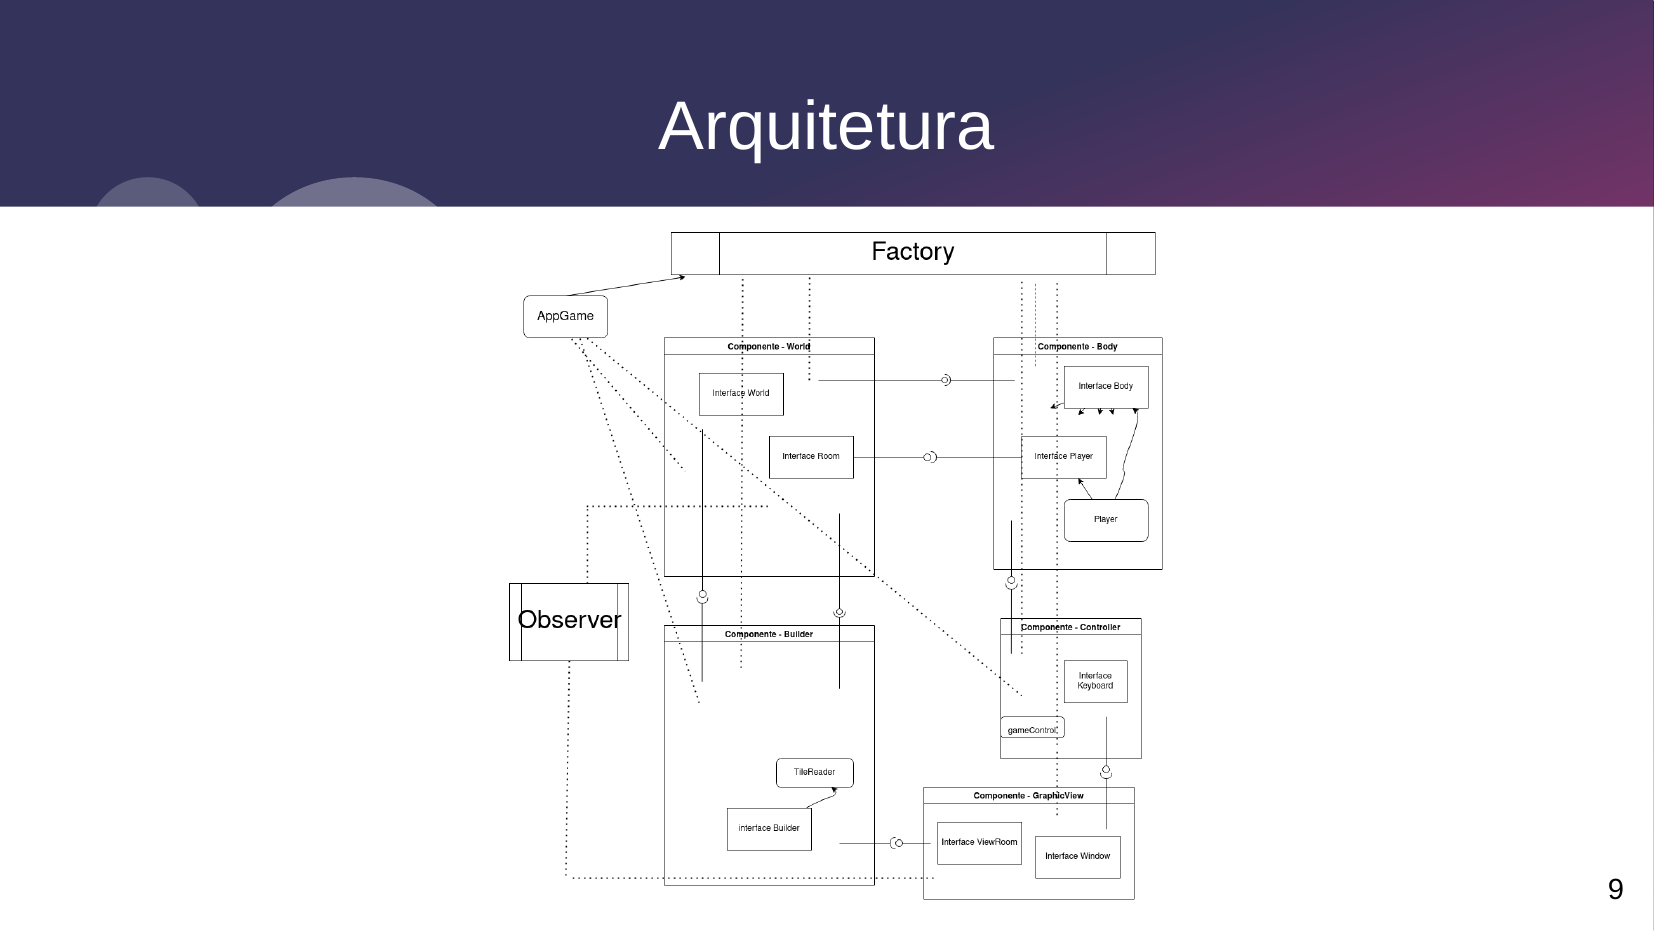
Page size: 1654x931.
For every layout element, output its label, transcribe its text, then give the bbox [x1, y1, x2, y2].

title Arquitetura [88, 44, 1565, 207]
picture [509, 232, 1163, 901]
